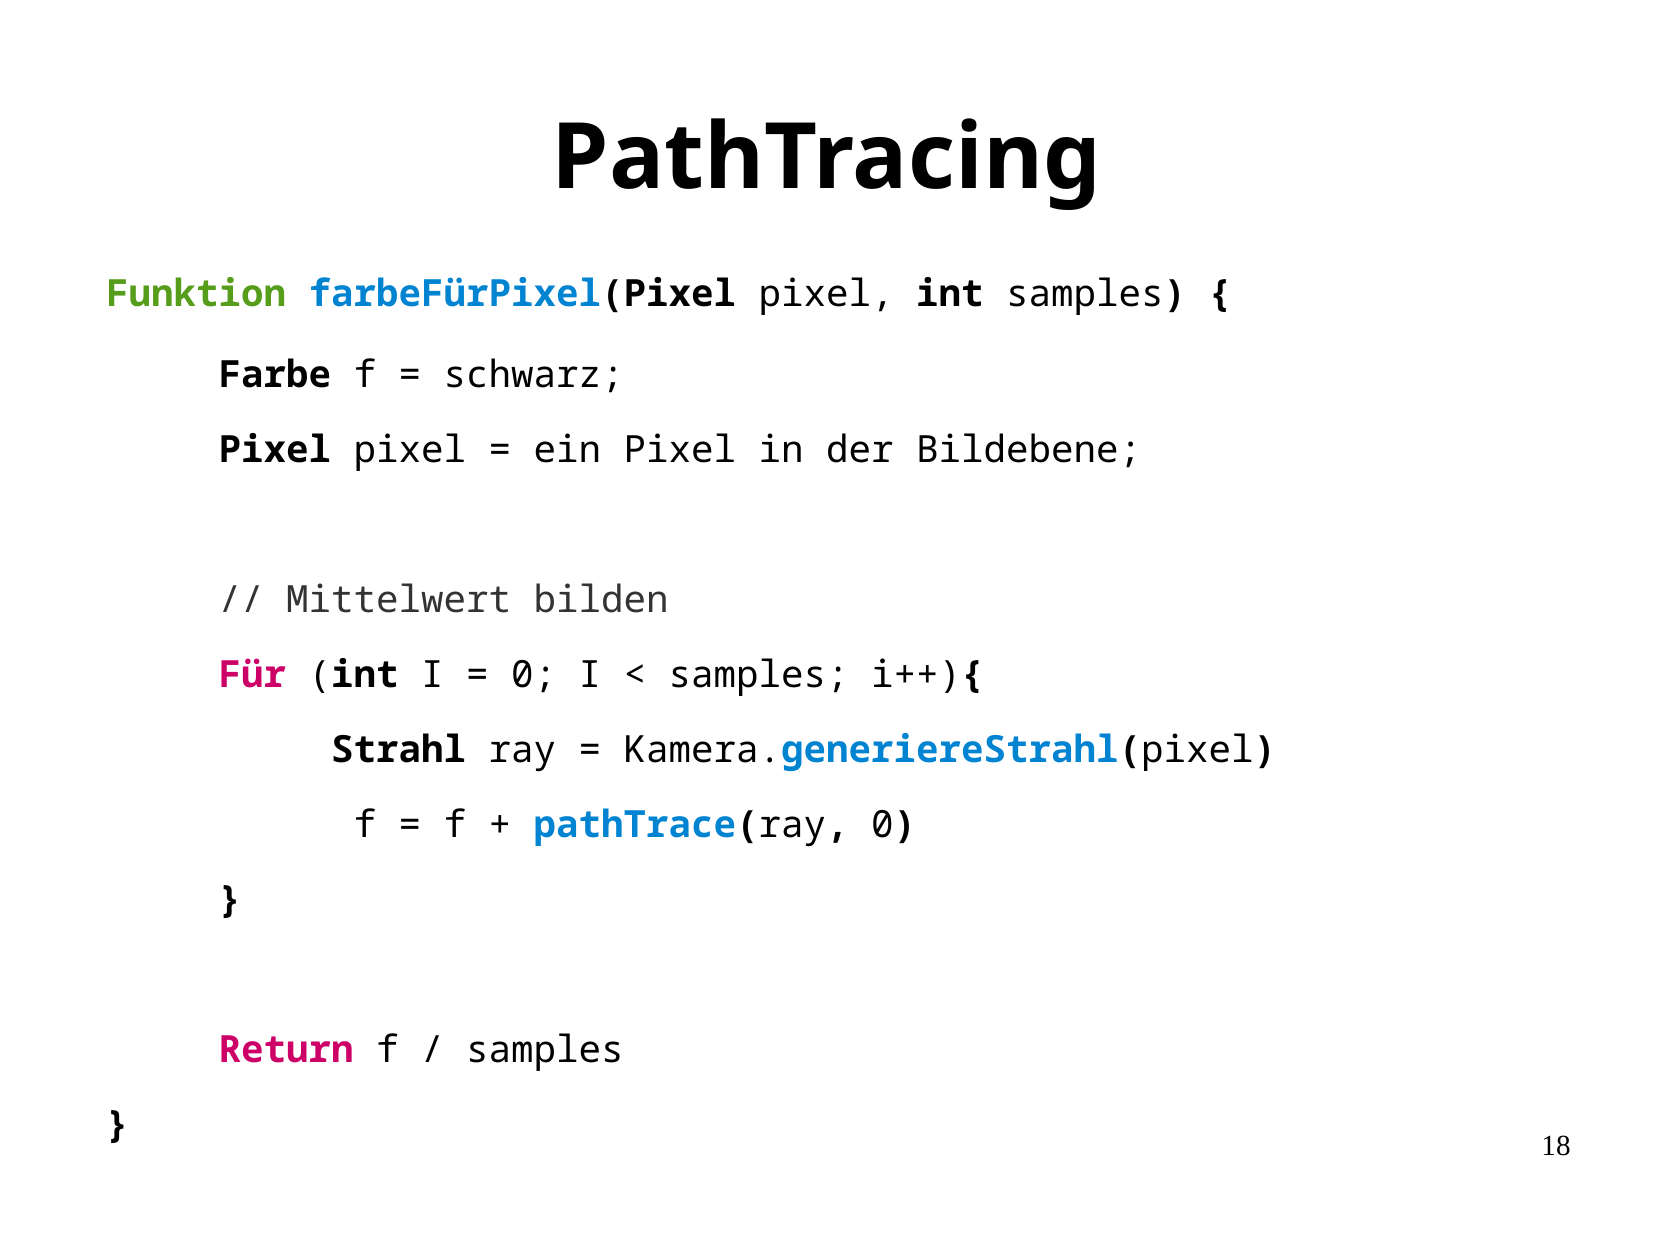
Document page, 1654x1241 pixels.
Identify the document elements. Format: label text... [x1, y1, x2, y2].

title PathTracing [82, 49, 1571, 257]
list Funktion farbeFürPixel(Pixel pixel, int samples) { Farbe f = schwarz; Pixel pixel = ein Pixel in der Bildebene; // Mittelwert bilden Für (int I = 0; I < samples; i++){ Strahl ray = Kamera.generiereStrahl(pixel) f = f + pathTrace(ray, 0) } Return f / samples } [106, 266, 1606, 1195]
